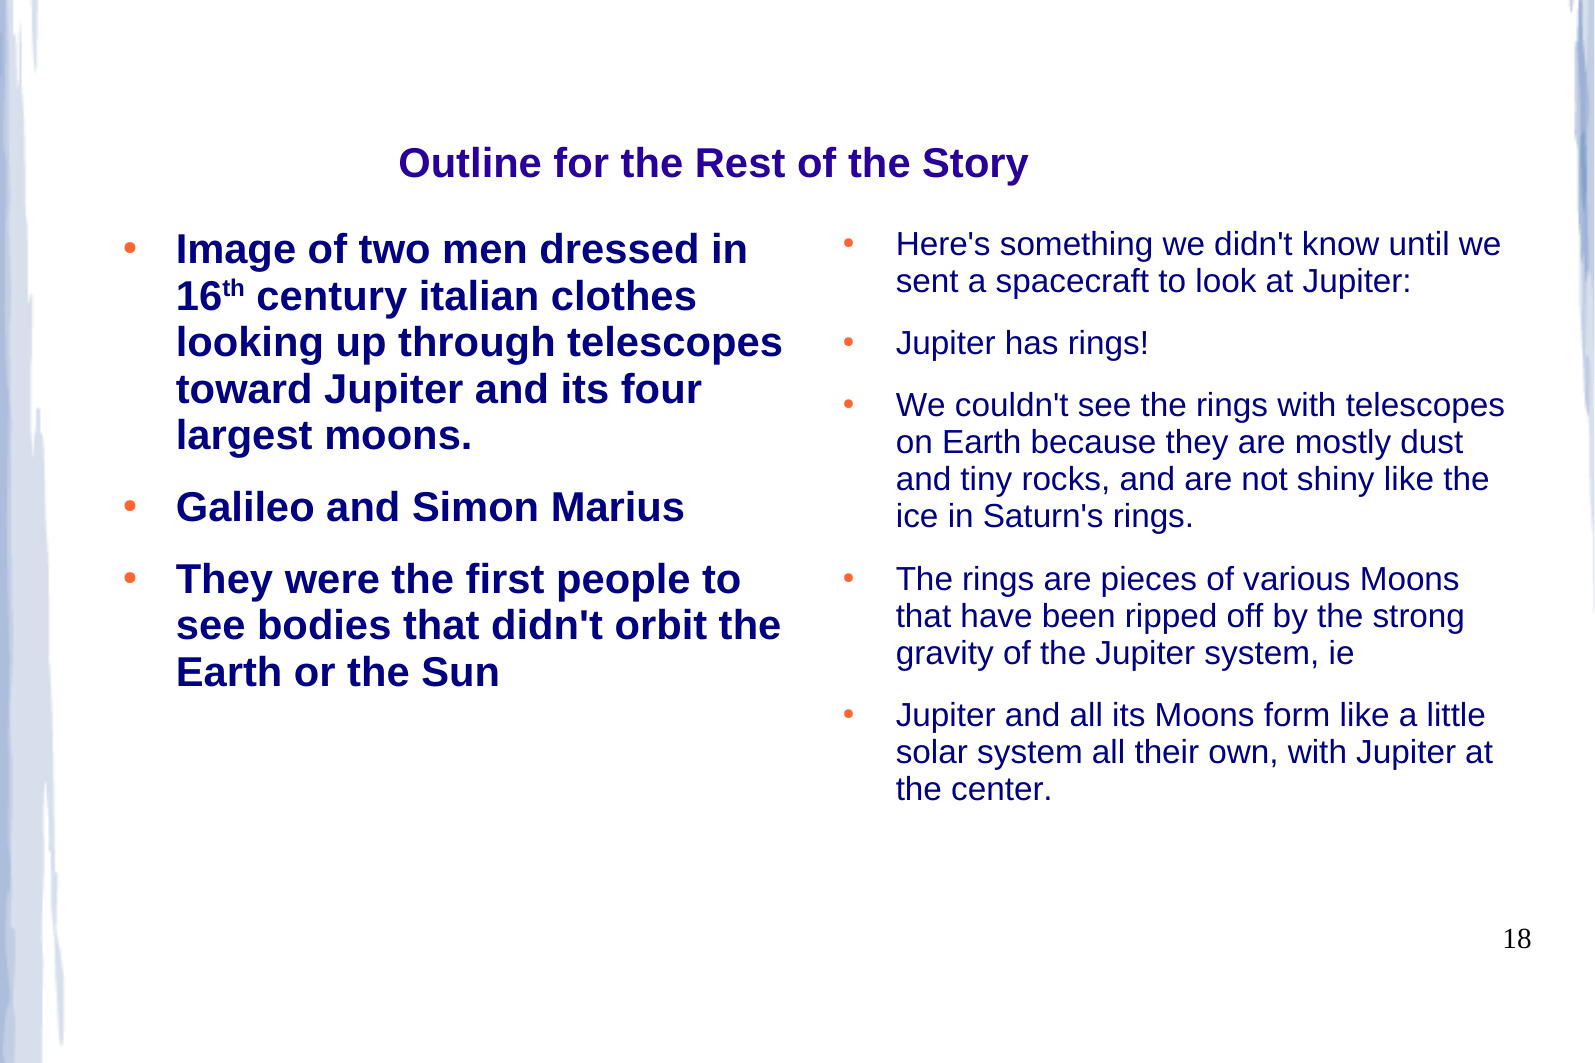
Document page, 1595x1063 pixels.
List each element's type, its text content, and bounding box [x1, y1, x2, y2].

picture [0, 0, 1595, 1063]
list Here's something we didn't know until we sent a spacecraft to look at Jupiter: Jupiter has rings! We couldn't see the rings with telescopes on Earth because they are mostly dust and tiny rocks, and are not shiny like the ice in Saturn's rings. The rings are pieces of various Moons that have been ripped off by the strong gravity of the Jupiter system, ie Jupiter and all its Moons form like a little solar system all their own, with Jupiter at the center. [825, 225, 1509, 826]
title Outline for the Rest of the Story [345, 60, 1083, 265]
list Image of two men dressed in 16th century italian clothes looking up through telescopes toward Jupiter and its four largest moons. Galileo and Simon Marius They were the first people to see bodies that didn't orbit the Earth or the Sun [105, 226, 789, 827]
